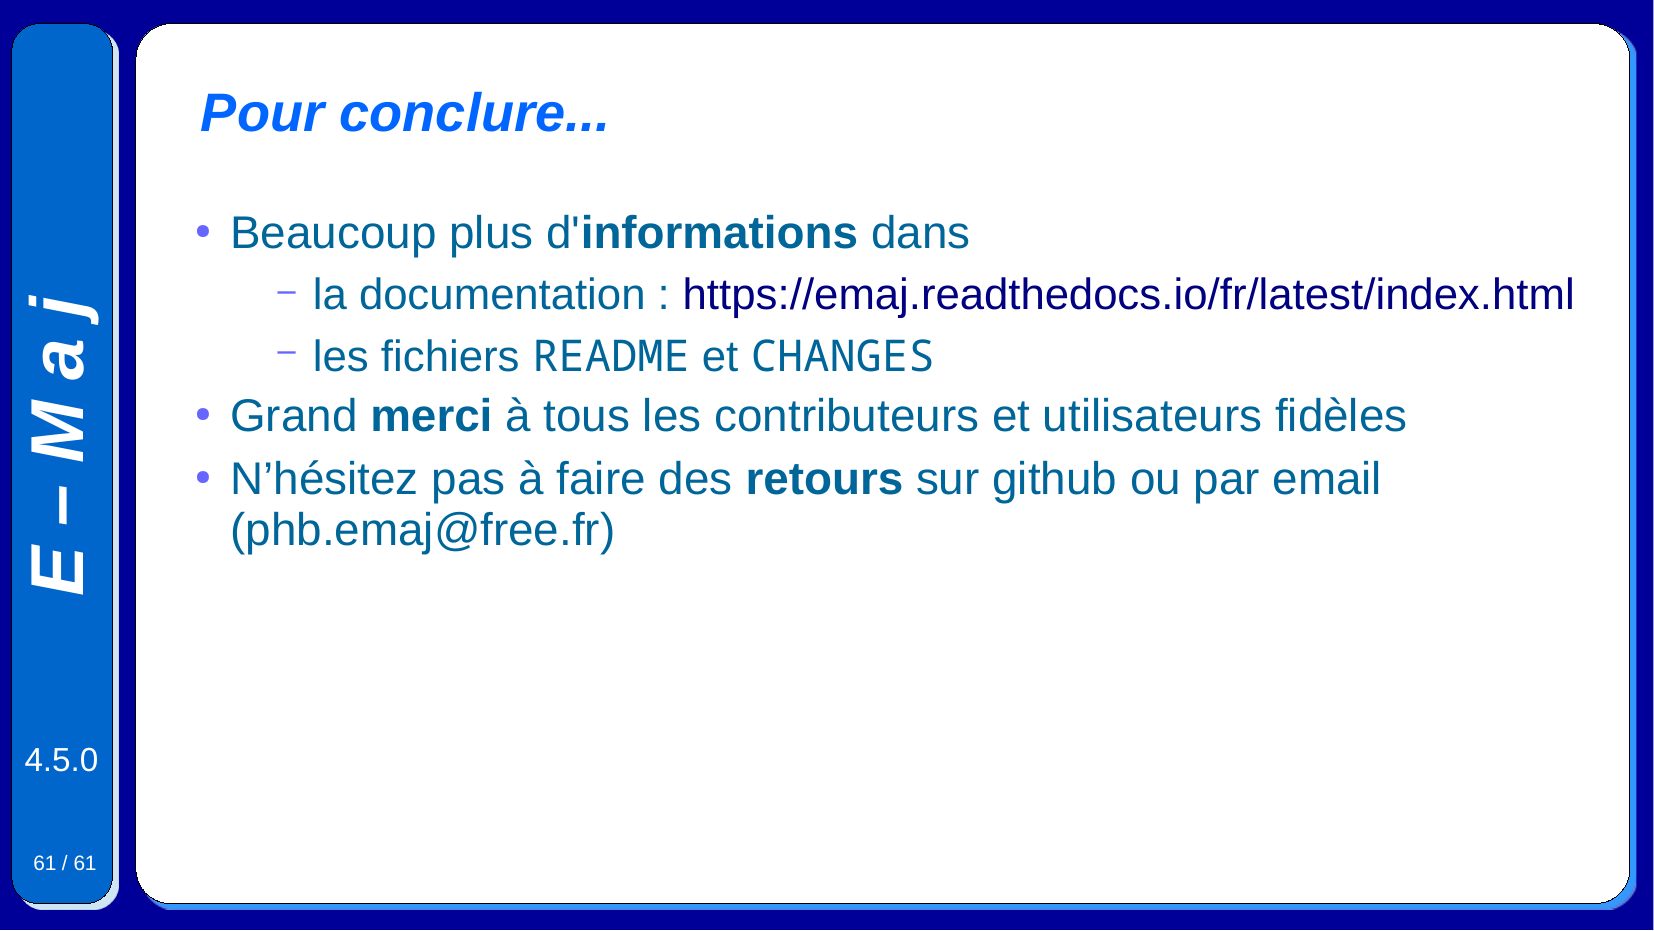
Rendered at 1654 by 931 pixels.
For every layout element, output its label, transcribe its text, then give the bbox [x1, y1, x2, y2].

list Beaucoup plus d'informations dans la documentation : https://emaj.readthedocs.io/fr/latest/index.html les fichiers README et CHANGES Grand merci à tous les contributeurs et utilisateurs fidèles N’hésitez pas à faire des retours sur github ou par email (phb.emaj@free.fr) [177, 206, 1587, 827]
title Pour conclure... [200, 34, 1575, 191]
